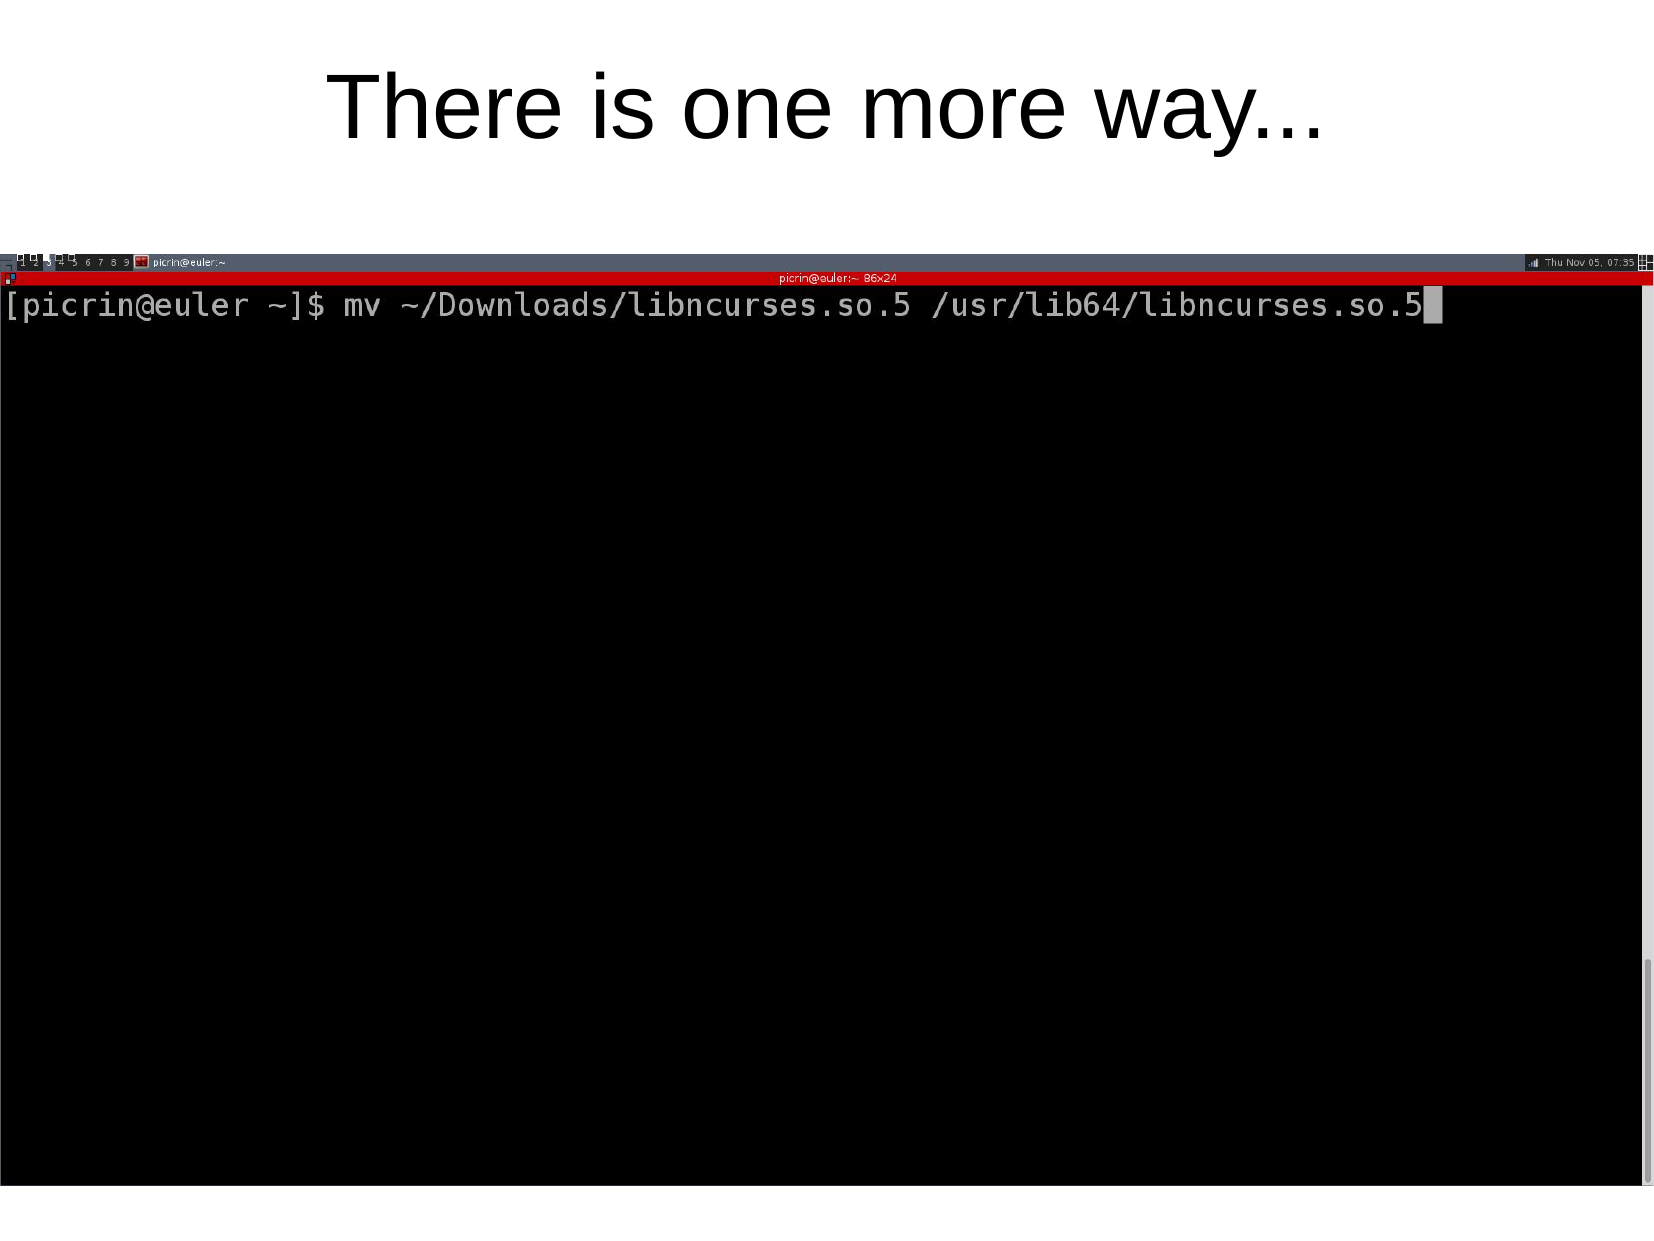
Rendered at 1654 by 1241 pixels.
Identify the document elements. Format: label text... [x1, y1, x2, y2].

picture [0, 254, 1654, 1186]
title There is one more way... [82, 2, 1571, 211]
